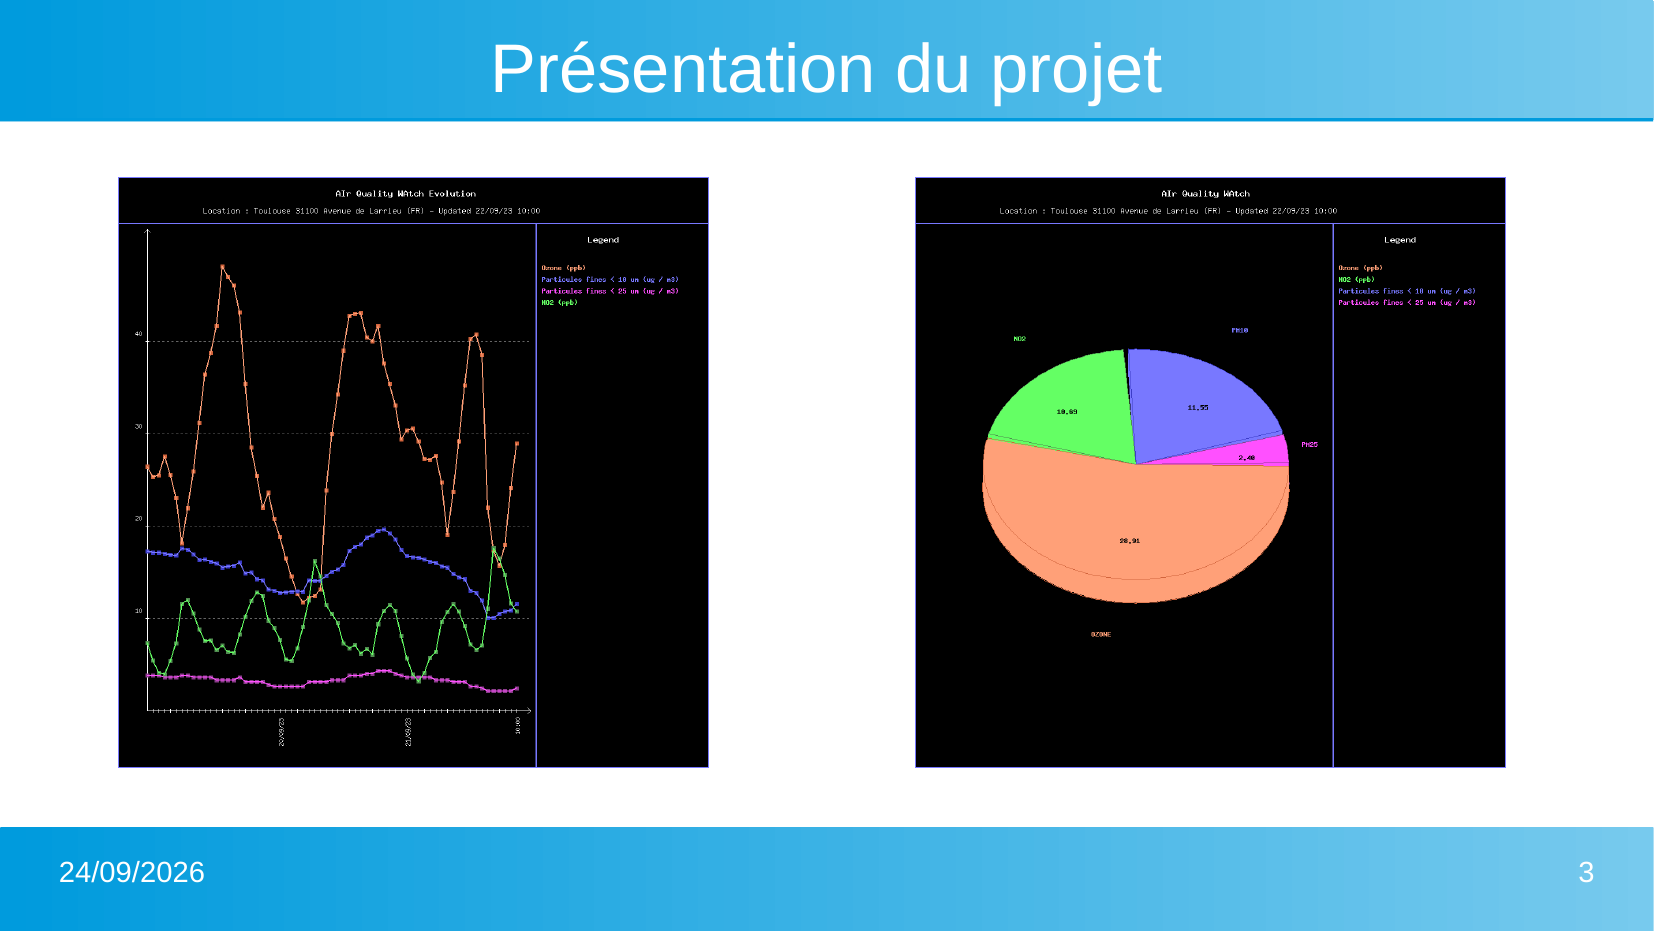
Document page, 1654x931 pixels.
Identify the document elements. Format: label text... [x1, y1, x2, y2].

picture [915, 177, 1506, 768]
title Présentation du projet [59, 29, 1595, 108]
picture [118, 177, 709, 768]
